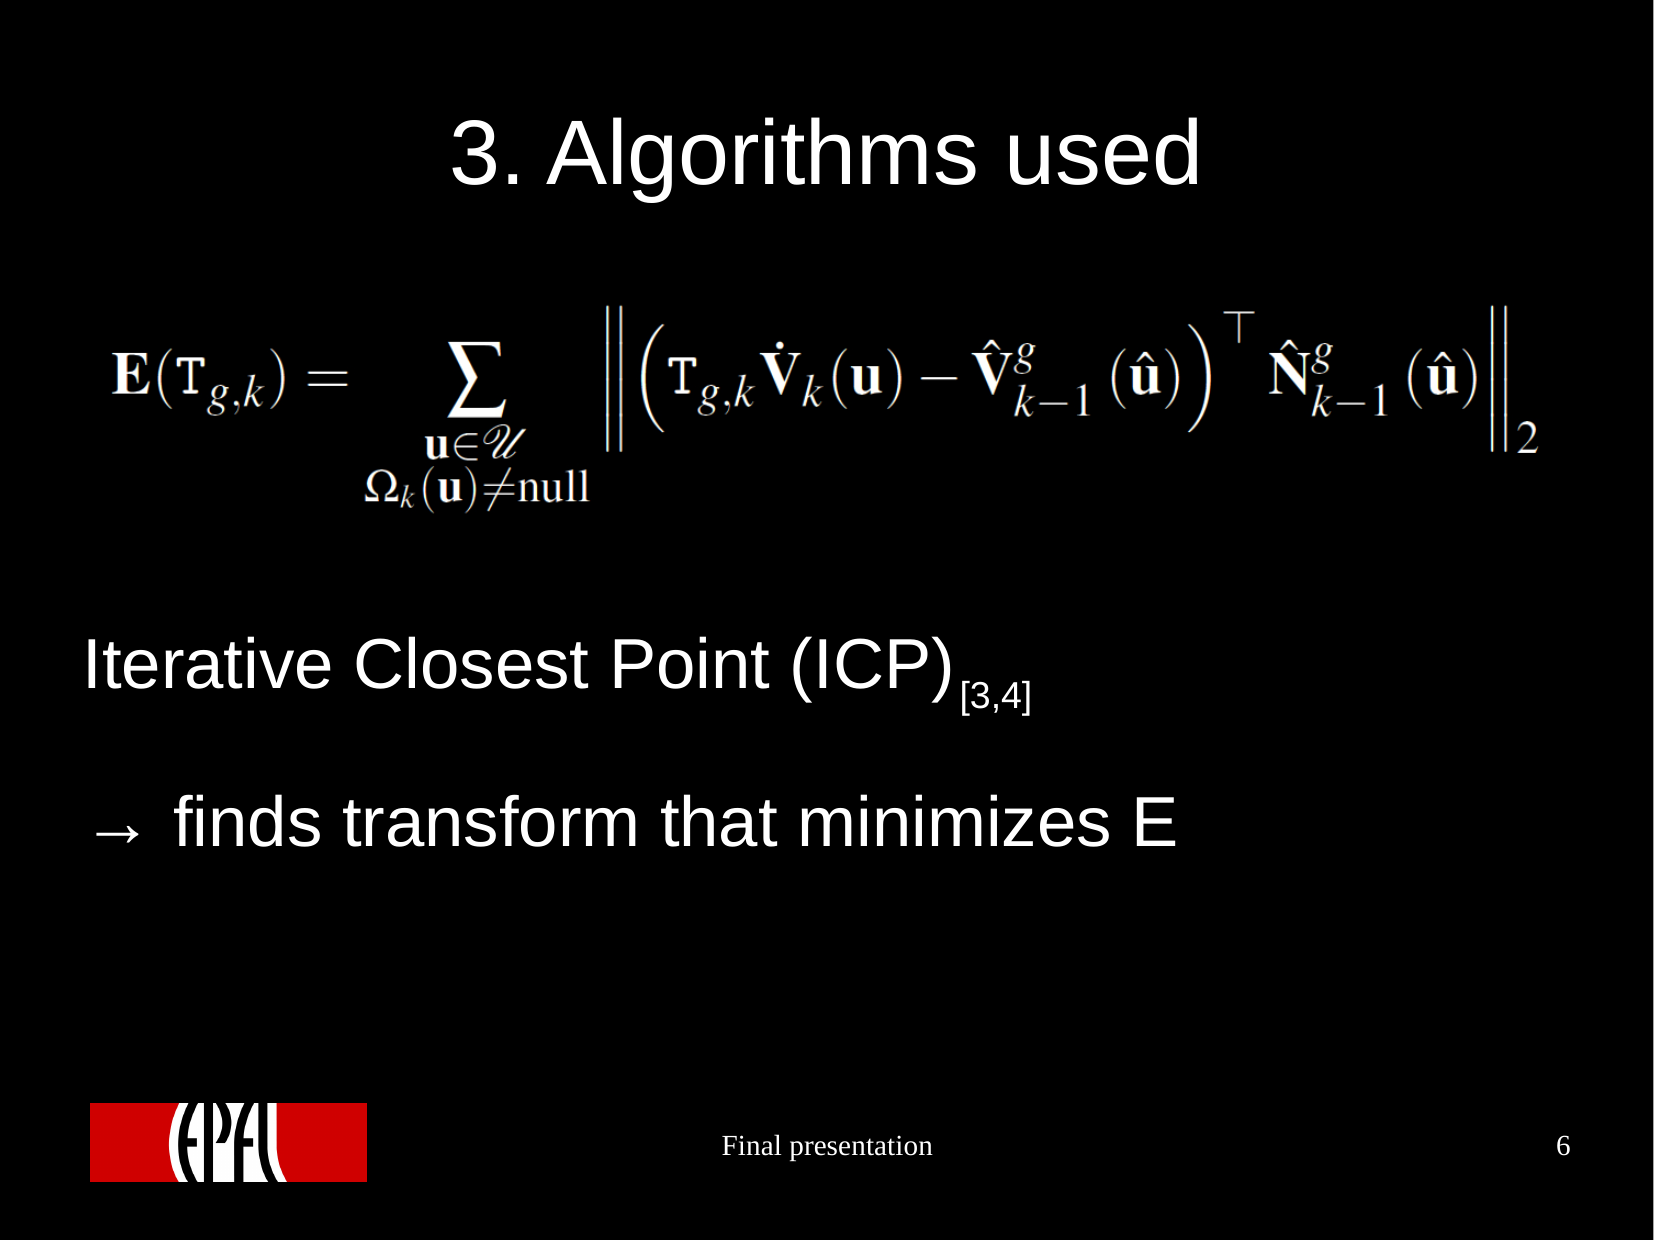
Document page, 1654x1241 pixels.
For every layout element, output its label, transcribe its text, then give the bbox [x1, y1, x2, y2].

title 3. Algorithms used [82, 49, 1571, 254]
picture [109, 286, 1548, 520]
subtitle Iterative Closest Point (ICP) → finds transform that minimizes E [82, 254, 1571, 1074]
picture [90, 1103, 367, 1182]
text_box [3,4] [944, 667, 1048, 725]
